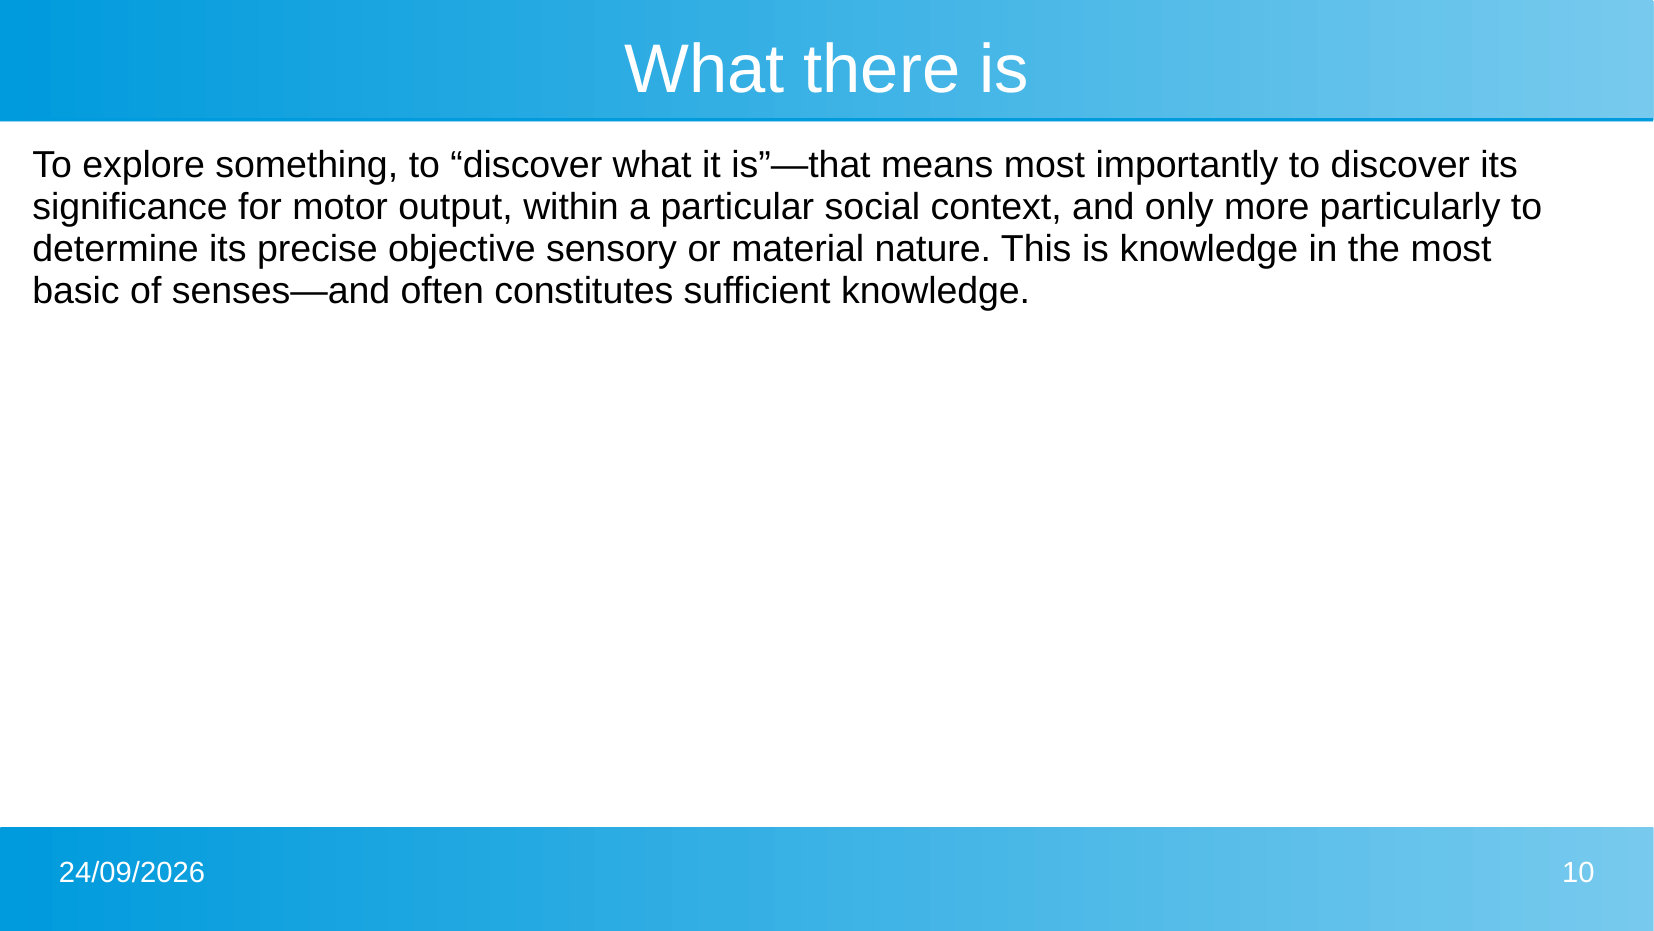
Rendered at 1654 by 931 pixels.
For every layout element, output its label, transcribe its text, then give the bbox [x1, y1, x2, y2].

text_box To explore something, to “discover what it is”—that means most importantly to discover its significance for motor output, within a particular social context, and only more particularly to determine its precise objective sensory or material nature. This is knowledge in the most basic of senses—and often constitutes sufficient knowledge. [17, 135, 1583, 319]
title What there is [59, 29, 1595, 108]
